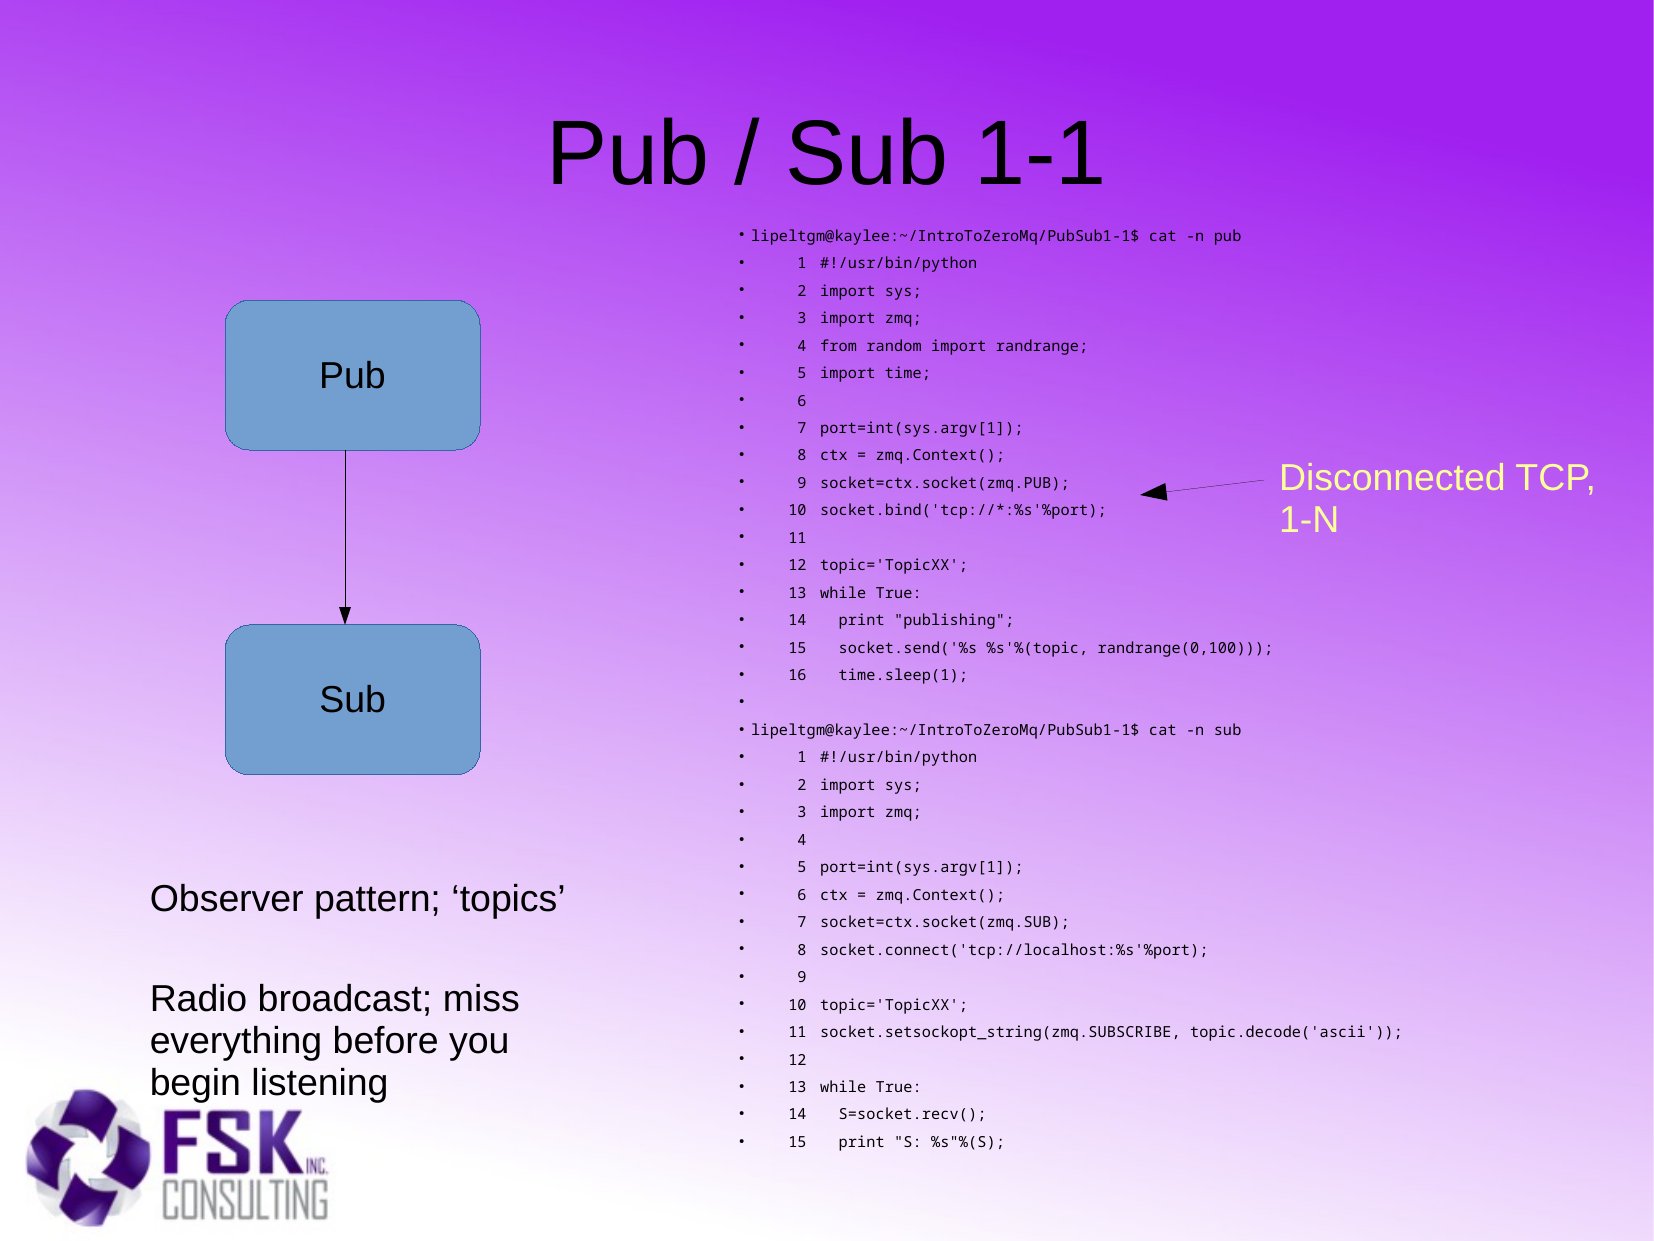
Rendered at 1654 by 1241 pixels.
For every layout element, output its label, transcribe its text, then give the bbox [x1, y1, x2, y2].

picture [0, 0, 1654, 1241]
text_box Disconnected TCP, 1-N [1264, 449, 1640, 549]
text_box Radio broadcast; miss everything before you begin listening [135, 970, 616, 1112]
text_box Sub [225, 624, 481, 775]
text_box Pub [225, 300, 481, 451]
text_box Observer pattern; ‘topics’ [135, 870, 616, 969]
title Pub / Sub 1-1 [82, 49, 1571, 257]
list lipeltgm@kaylee:~/IntroToZeroMq/PubSub1-1$ cat -n pub 1 #!/usr/bin/python 2 import sys; 3 import zmq; 4 from random import randrange; 5 import time; 6 7 port=int(sys.argv[1]); 8 ctx = zmq.Context(); 9 socket=ctx.socket(zmq.PUB); 10 socket.bind('tcp://*:%s'%port); 11 12 topic='TopicXX'; 13 while True: 14 print "publishing"; 15 socket.send('%s %s'%(topic, randrange(0,100))); 16 time.sleep(1); lipeltgm@kaylee:~/IntroToZeroMq/PubSub1-1$ cat -n sub 1 #!/usr/bin/python 2 import sys; 3 import zmq; 4 5 port=int(sys.argv[1]); 6 ctx = zmq.Context(); 7 socket=ctx.socket(zmq.SUB); 8 socket.connect('tcp://localhost:%s'%port); 9 10 topic='TopicXX'; 11 socket.setsockopt_string(zmq.SUBSCRIBE, topic.decode('ascii')); 12 13 while True: 14 S=socket.recv(); 15 print "S: %s"%(S); [735, 225, 1571, 1171]
